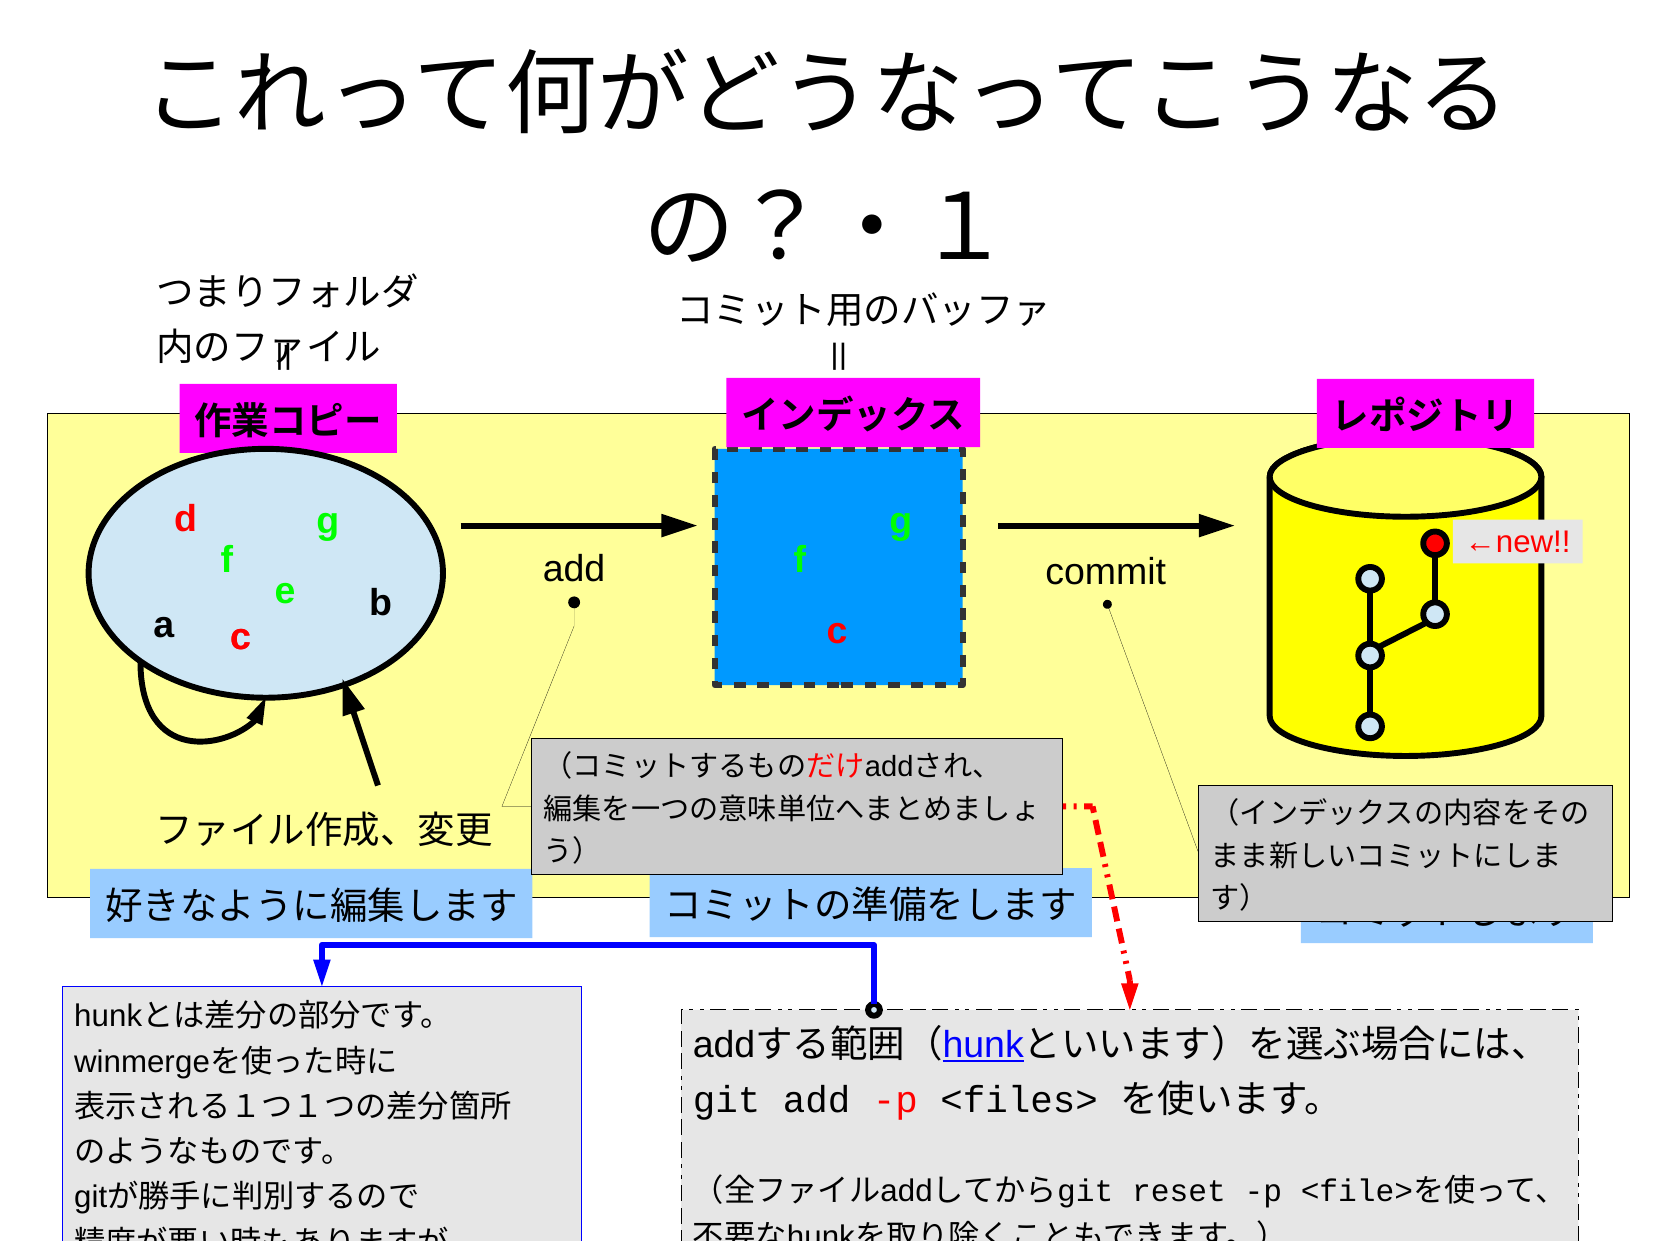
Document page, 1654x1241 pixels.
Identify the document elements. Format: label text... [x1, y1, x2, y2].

text_box [47, 413, 1630, 898]
text_box next [1269, 447, 1542, 517]
text_box コミット用のバッファ [661, 272, 997, 325]
text_box つまりフォルダ 内のファイル [141, 254, 402, 345]
text_box e [259, 562, 311, 621]
text_box [533, 875, 649, 898]
text_box f [205, 531, 249, 590]
text_box レポジトリ [1316, 378, 1502, 432]
text_box c [215, 608, 266, 714]
text_box 好きなように編集します [90, 868, 491, 922]
text_box ＝ [803, 322, 856, 390]
text_box commit [1030, 543, 1182, 601]
text_box g [874, 492, 928, 551]
text_box f [778, 531, 821, 590]
text_box g [301, 492, 355, 551]
text_box コミットの準備をします [649, 875, 1029, 921]
text_box hunkとは差分の部分です。 winmergeを使った時に 表示される１つ１つの差分箇所 のようなものです。 gitが勝手に判別するので 精度が悪い時もありますが ユーザによる自由選択も可能です。 [62, 986, 553, 1225]
text_box addする範囲（hunkといいます）を選ぶ場合には、 git add -p <files> を使います。 （全ファイルaddしてからgit reset -p <file>を使って、 不要なhunkを取り除くこともできます。） [681, 1009, 1508, 1213]
text_box ファイル作成、変更 [140, 792, 473, 845]
title これって何がどうなってこうなるの？・１ [82, 49, 1571, 257]
text_box （コミットするものだけaddされ、 編集を一つの意味単位へまとめましょう） [531, 738, 1063, 810]
text_box ＝ [248, 322, 301, 390]
text_box （インデックスの内容をそのまま新しいコミットにします） [1198, 785, 1613, 853]
text_box d [159, 490, 213, 549]
text_box c [811, 602, 863, 708]
text_box インデックス [726, 377, 949, 431]
text_box a [138, 596, 189, 655]
text_box [868, 1004, 880, 1016]
text_box add [528, 539, 621, 597]
text_box ←new!! [1452, 519, 1581, 564]
text_box 作業コピー [179, 383, 384, 437]
text_box コミットします [1300, 922, 1536, 927]
text_box b [354, 573, 407, 632]
